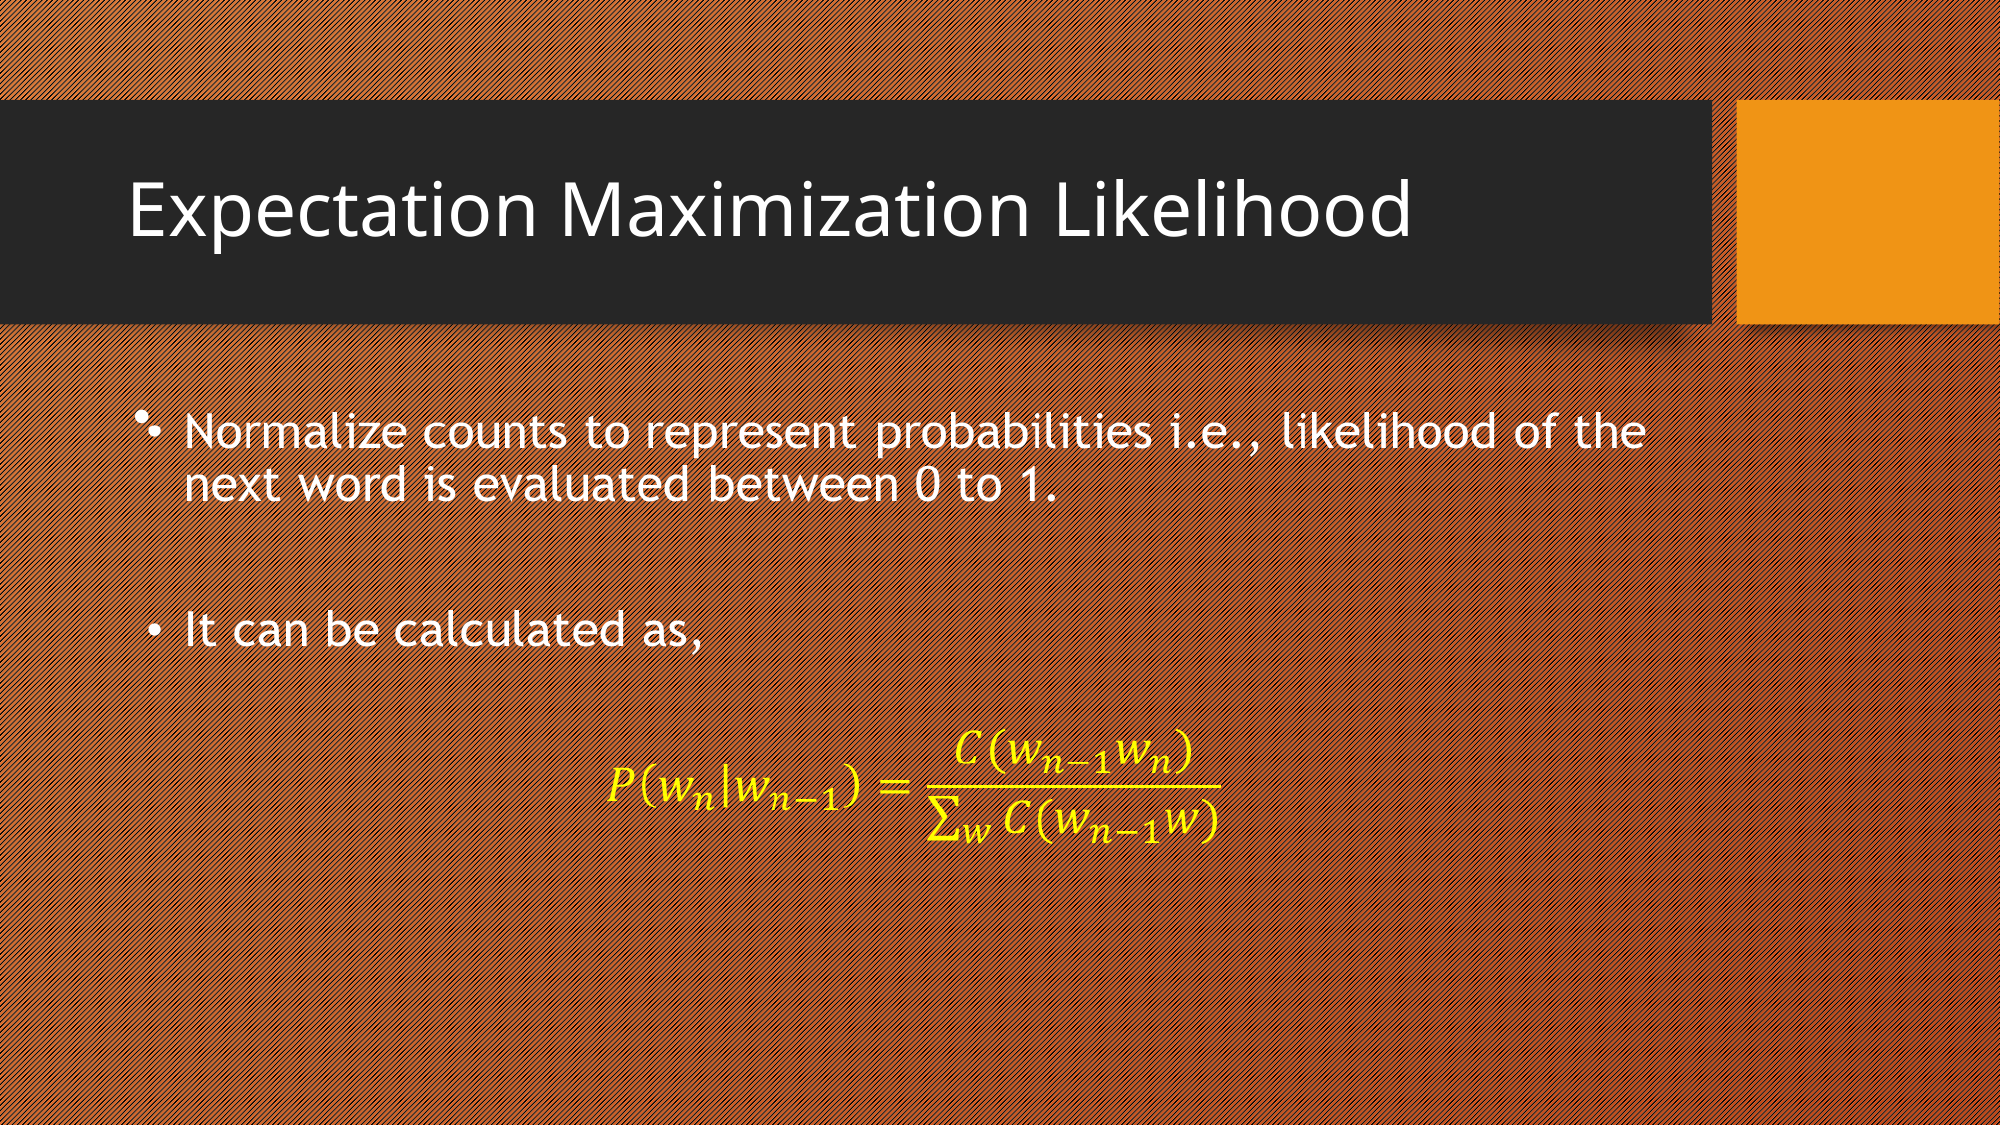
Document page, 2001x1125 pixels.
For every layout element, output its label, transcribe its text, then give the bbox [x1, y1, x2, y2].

picture [0, 0, 2000, 1125]
title Expectation Maximization Likelihood [111, 123, 1689, 301]
list [117, 384, 1696, 976]
